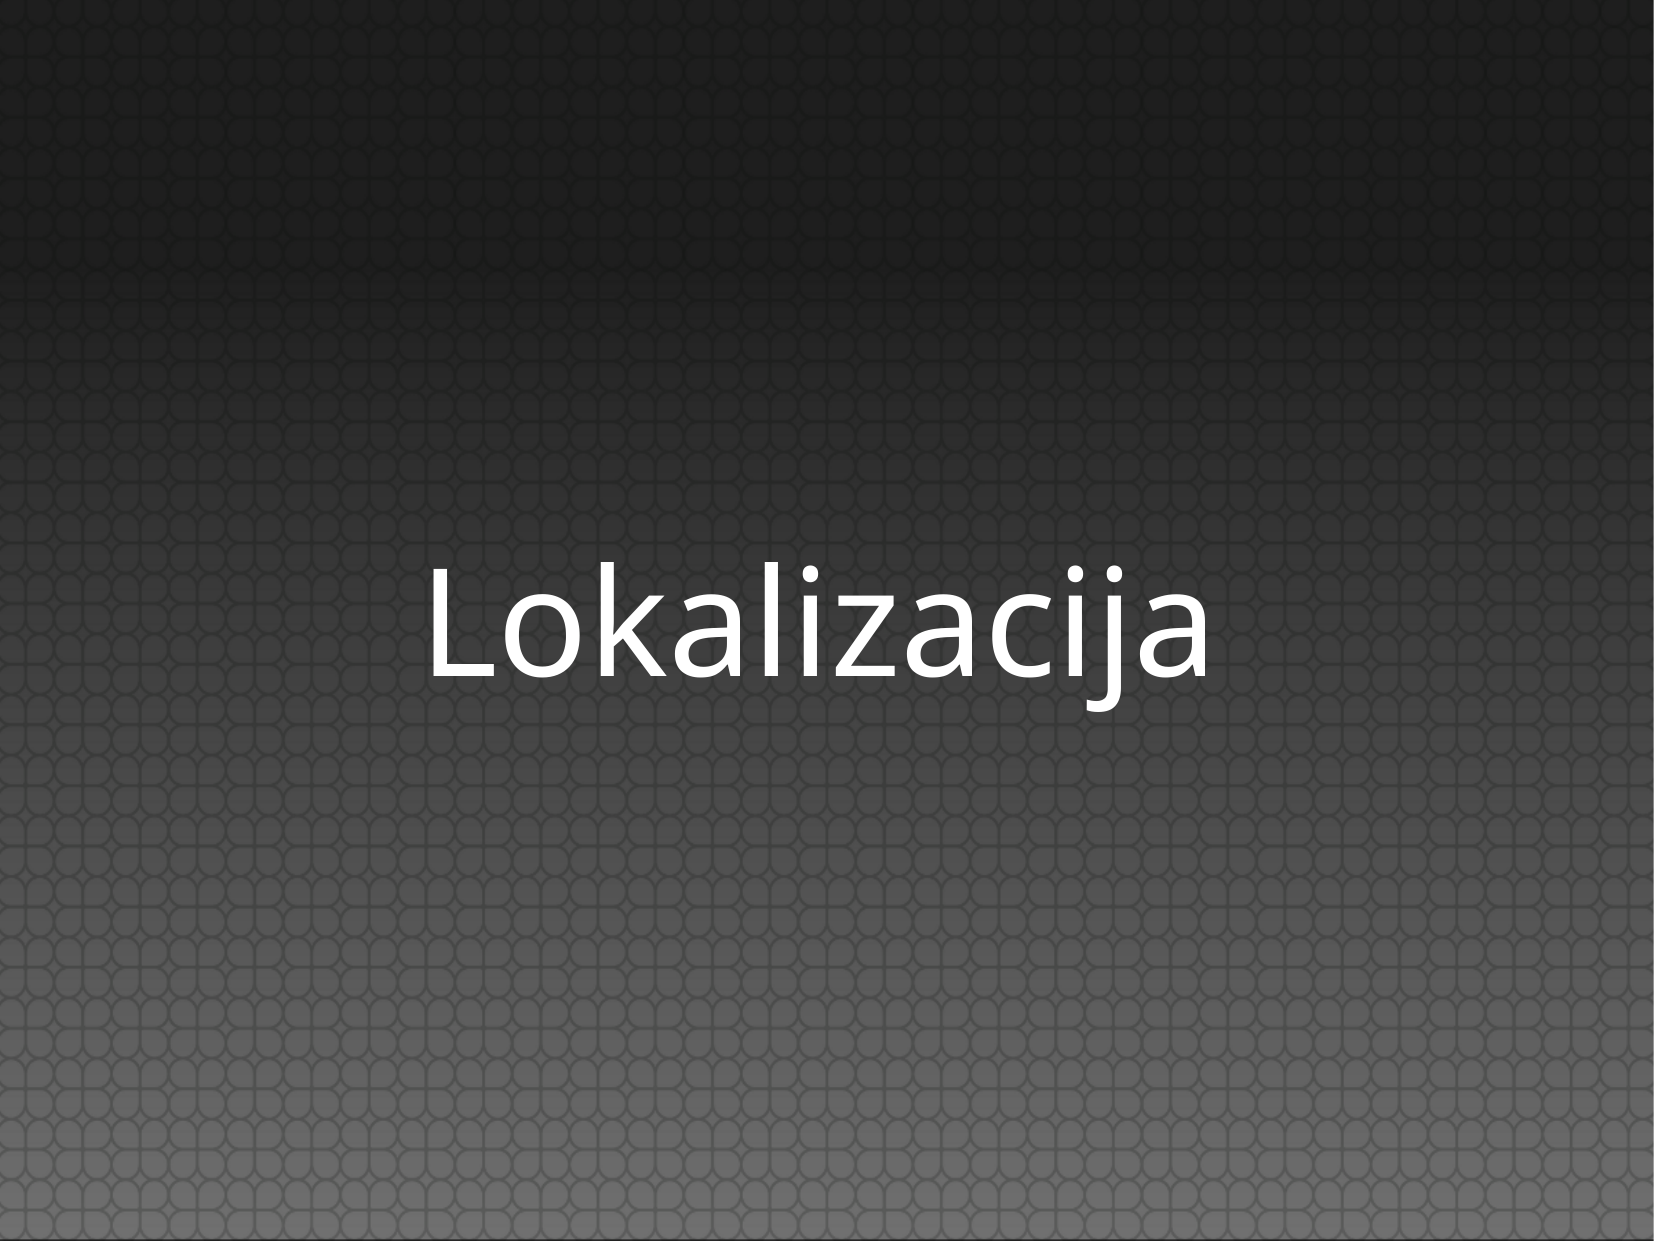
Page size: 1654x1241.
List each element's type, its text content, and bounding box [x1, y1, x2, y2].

title Lokalizacija [75, 525, 1564, 713]
picture [0, 0, 1654, 1241]
